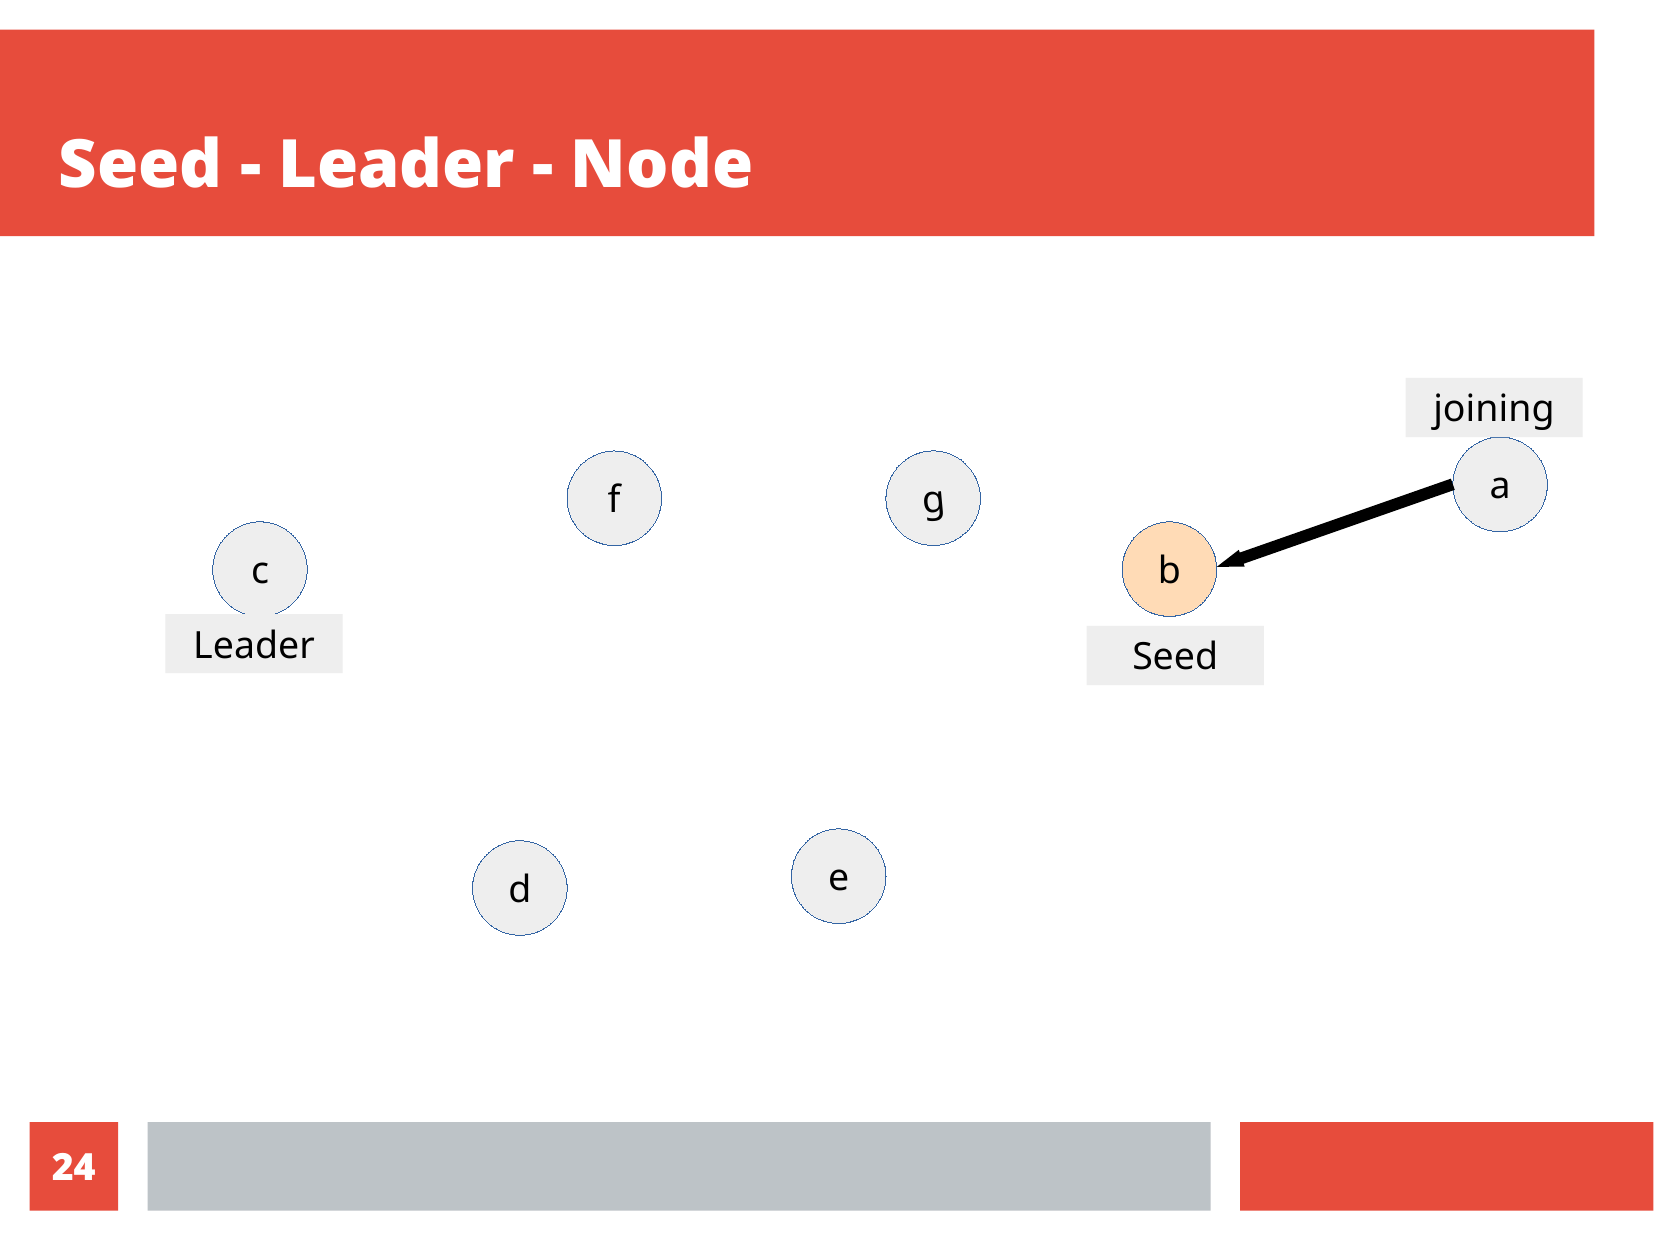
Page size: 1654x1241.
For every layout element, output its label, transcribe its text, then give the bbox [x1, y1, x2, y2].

text_box b [1122, 521, 1217, 617]
text_box f [567, 450, 662, 546]
text_box Seed [1086, 625, 1264, 686]
text_box joining [1405, 377, 1583, 438]
text_box e [791, 828, 887, 924]
text_box g [885, 450, 981, 546]
title Seed - Leader - Node [59, 59, 1595, 207]
text_box Leader [165, 614, 343, 674]
text_box a [1452, 438, 1548, 532]
text_box d [472, 840, 568, 936]
text_box c [212, 521, 308, 614]
